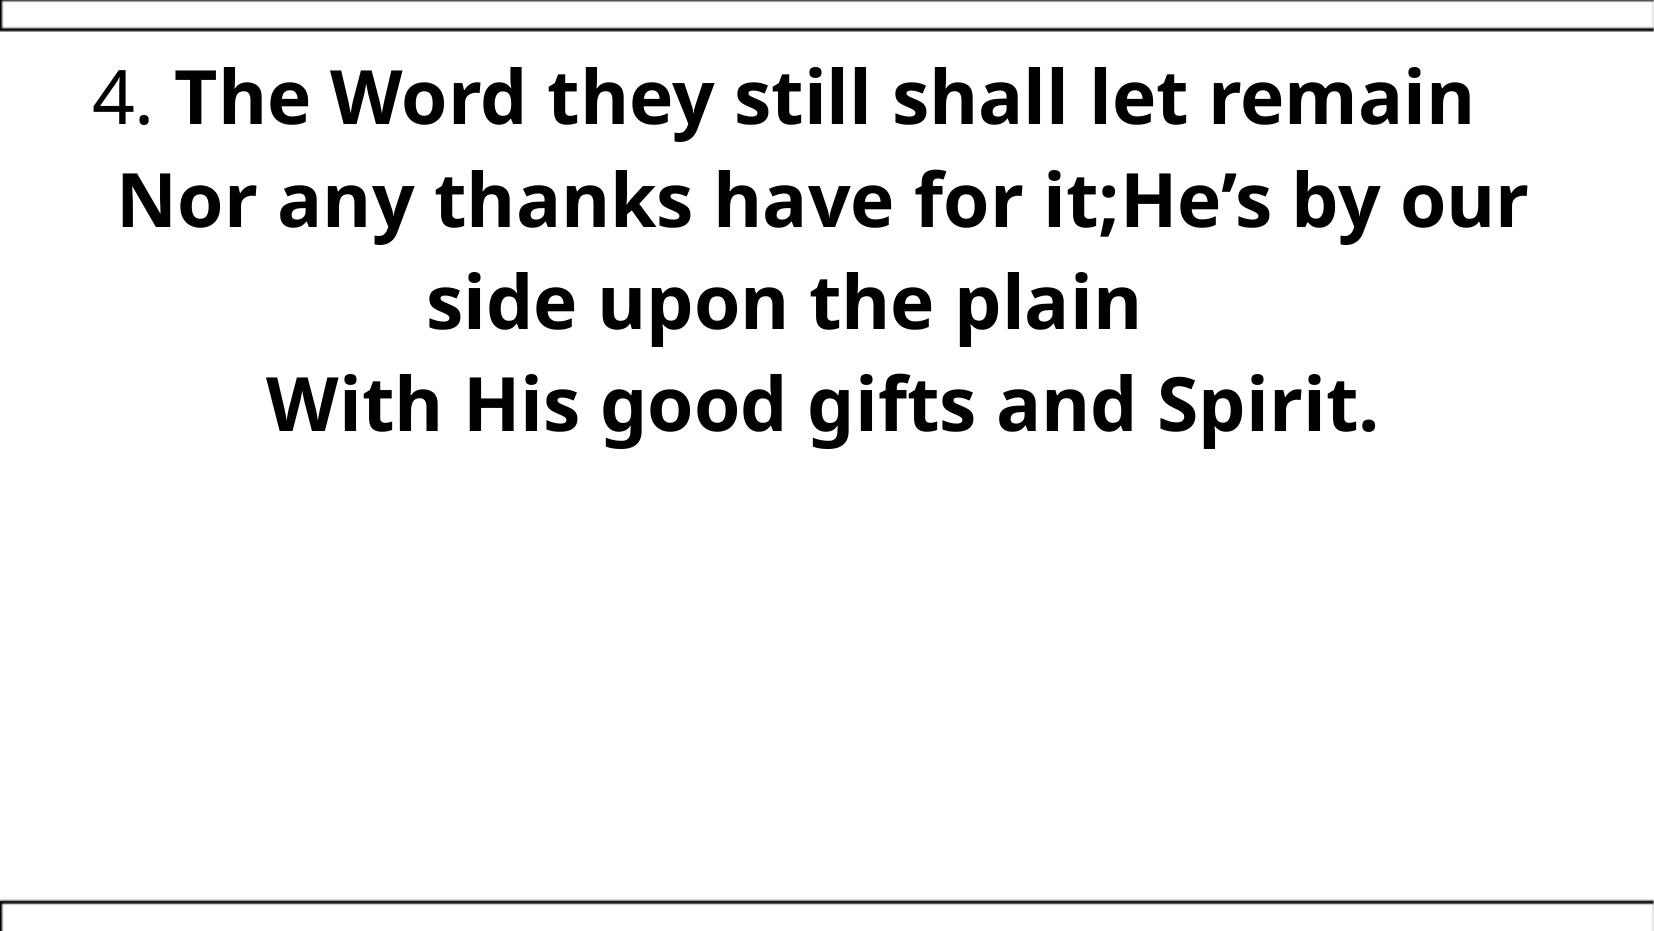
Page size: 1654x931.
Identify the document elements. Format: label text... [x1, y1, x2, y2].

text_box 4. The Word they still shall let remain Nor any thanks have for it;He’s by our side upon the plain With His good gifts and Spirit. [73, 37, 1574, 452]
picture [0, 0, 1654, 931]
